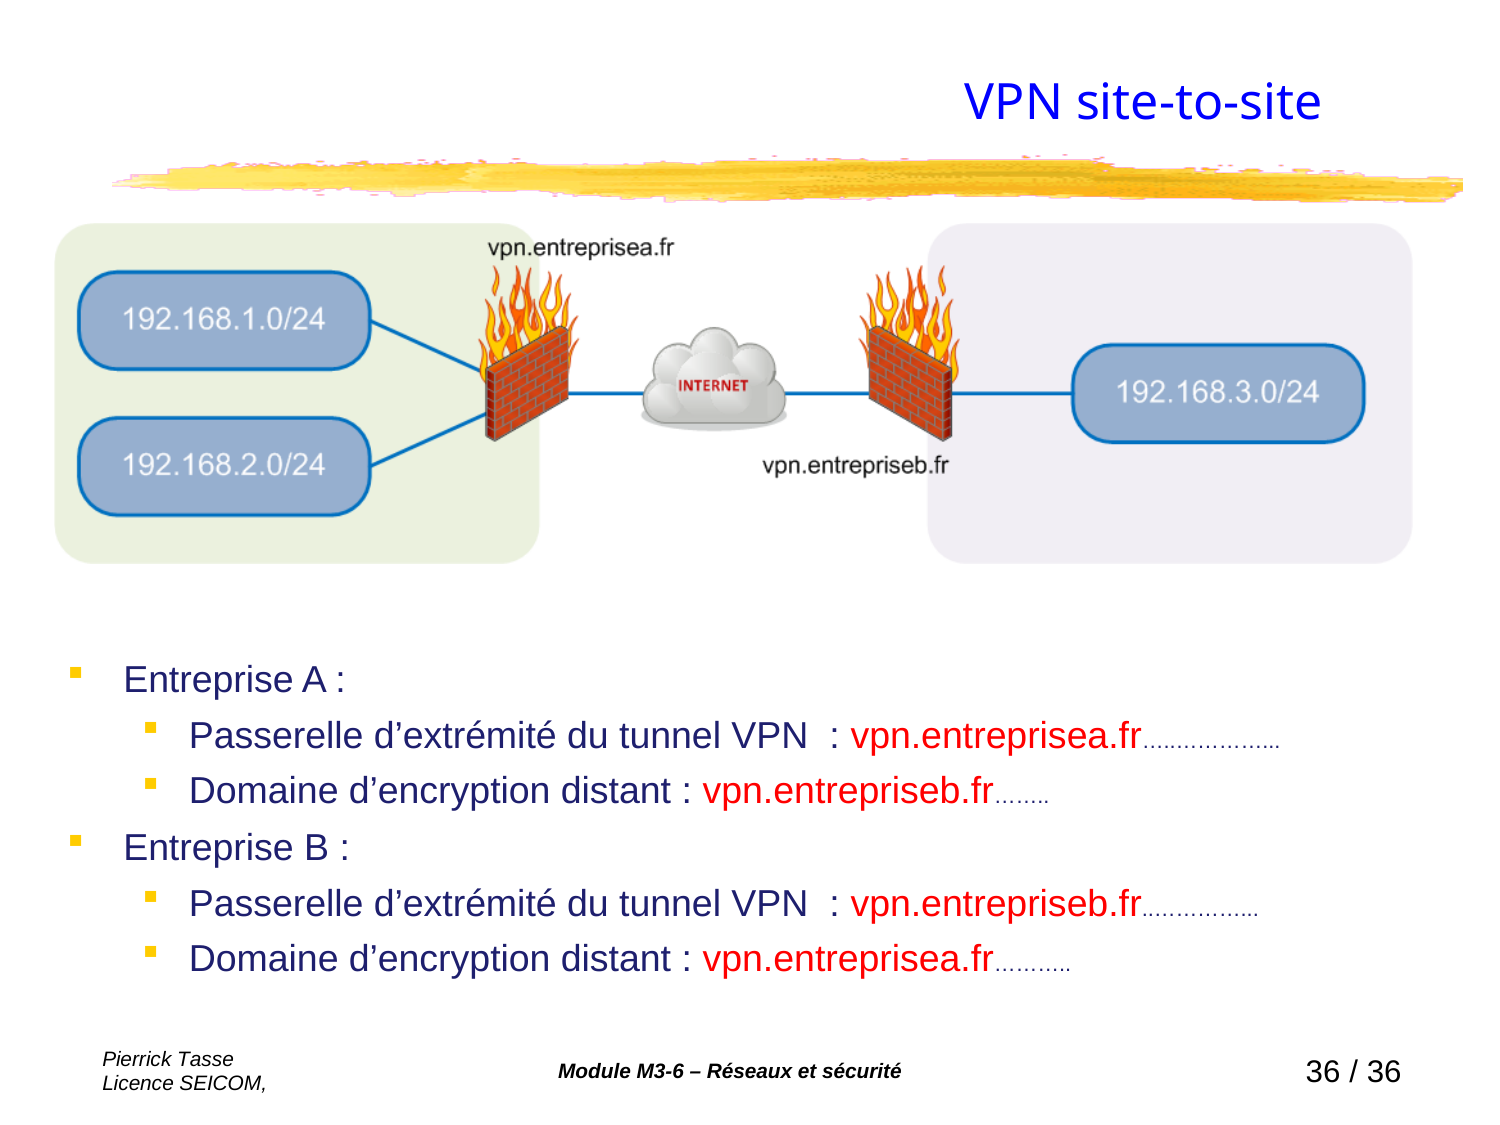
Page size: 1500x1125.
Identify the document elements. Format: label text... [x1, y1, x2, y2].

picture [54, 223, 1413, 564]
title VPN site-to-site [62, 37, 1338, 138]
list Entreprise A : Passerelle d’extrémité du tunnel VPN : vpn.entreprisea.fr…..…………... Domaine d’encryption distant : vpn.entrepriseb.fr…….. Entreprise B : Passerelle d’extrémité du tunnel VPN : vpn.entrepriseb.fr..…………... Domaine d’encryption distant : vpn.entreprisea.fr……….. [52, 647, 1394, 1004]
picture [112, 149, 1463, 213]
